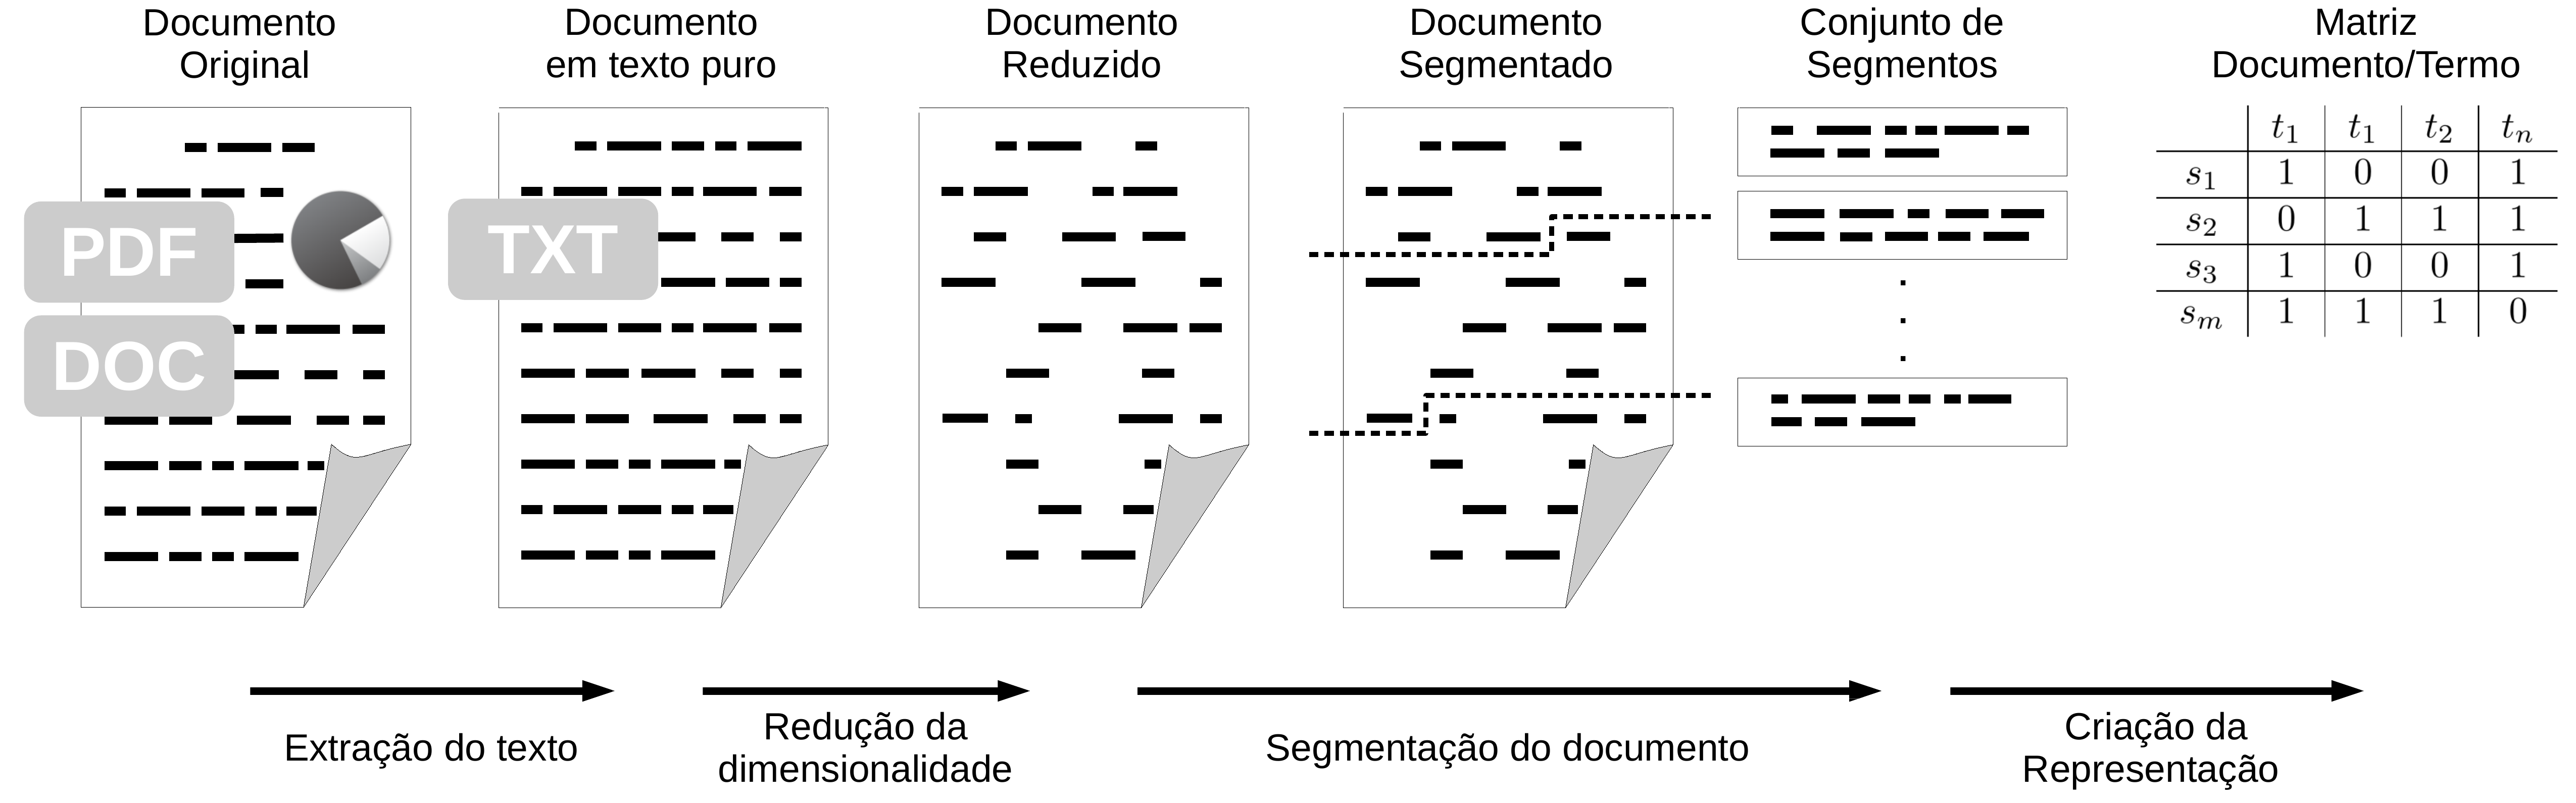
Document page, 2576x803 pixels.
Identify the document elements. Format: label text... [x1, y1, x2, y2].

text_box TXT [448, 198, 659, 300]
picture [284, 184, 400, 299]
text_box Matriz Documento/Termo [2203, 0, 2530, 98]
text_box Segmentação do documento [1137, 698, 1878, 797]
text_box Criação da Representação [1950, 678, 2362, 803]
text_box Conjunto de Segmentos [1739, 0, 2065, 113]
text_box DOC [24, 315, 234, 417]
text_box [919, 108, 1249, 608]
text_box . . . [1891, 251, 1921, 432]
text_box PDF [24, 201, 234, 303]
text_box Documento Original [82, 0, 408, 107]
text_box [81, 107, 411, 608]
text_box Documento Segmentado [1343, 0, 1669, 113]
text_box Redução da dimensionalidade [703, 678, 1029, 803]
picture [2152, 98, 2568, 341]
text_box [1343, 108, 1673, 608]
text_box Extração do texto [250, 678, 613, 803]
text_box [499, 108, 828, 608]
text_box Documento em texto puro [499, 0, 825, 113]
text_box Documento Reduzido [919, 0, 1245, 113]
